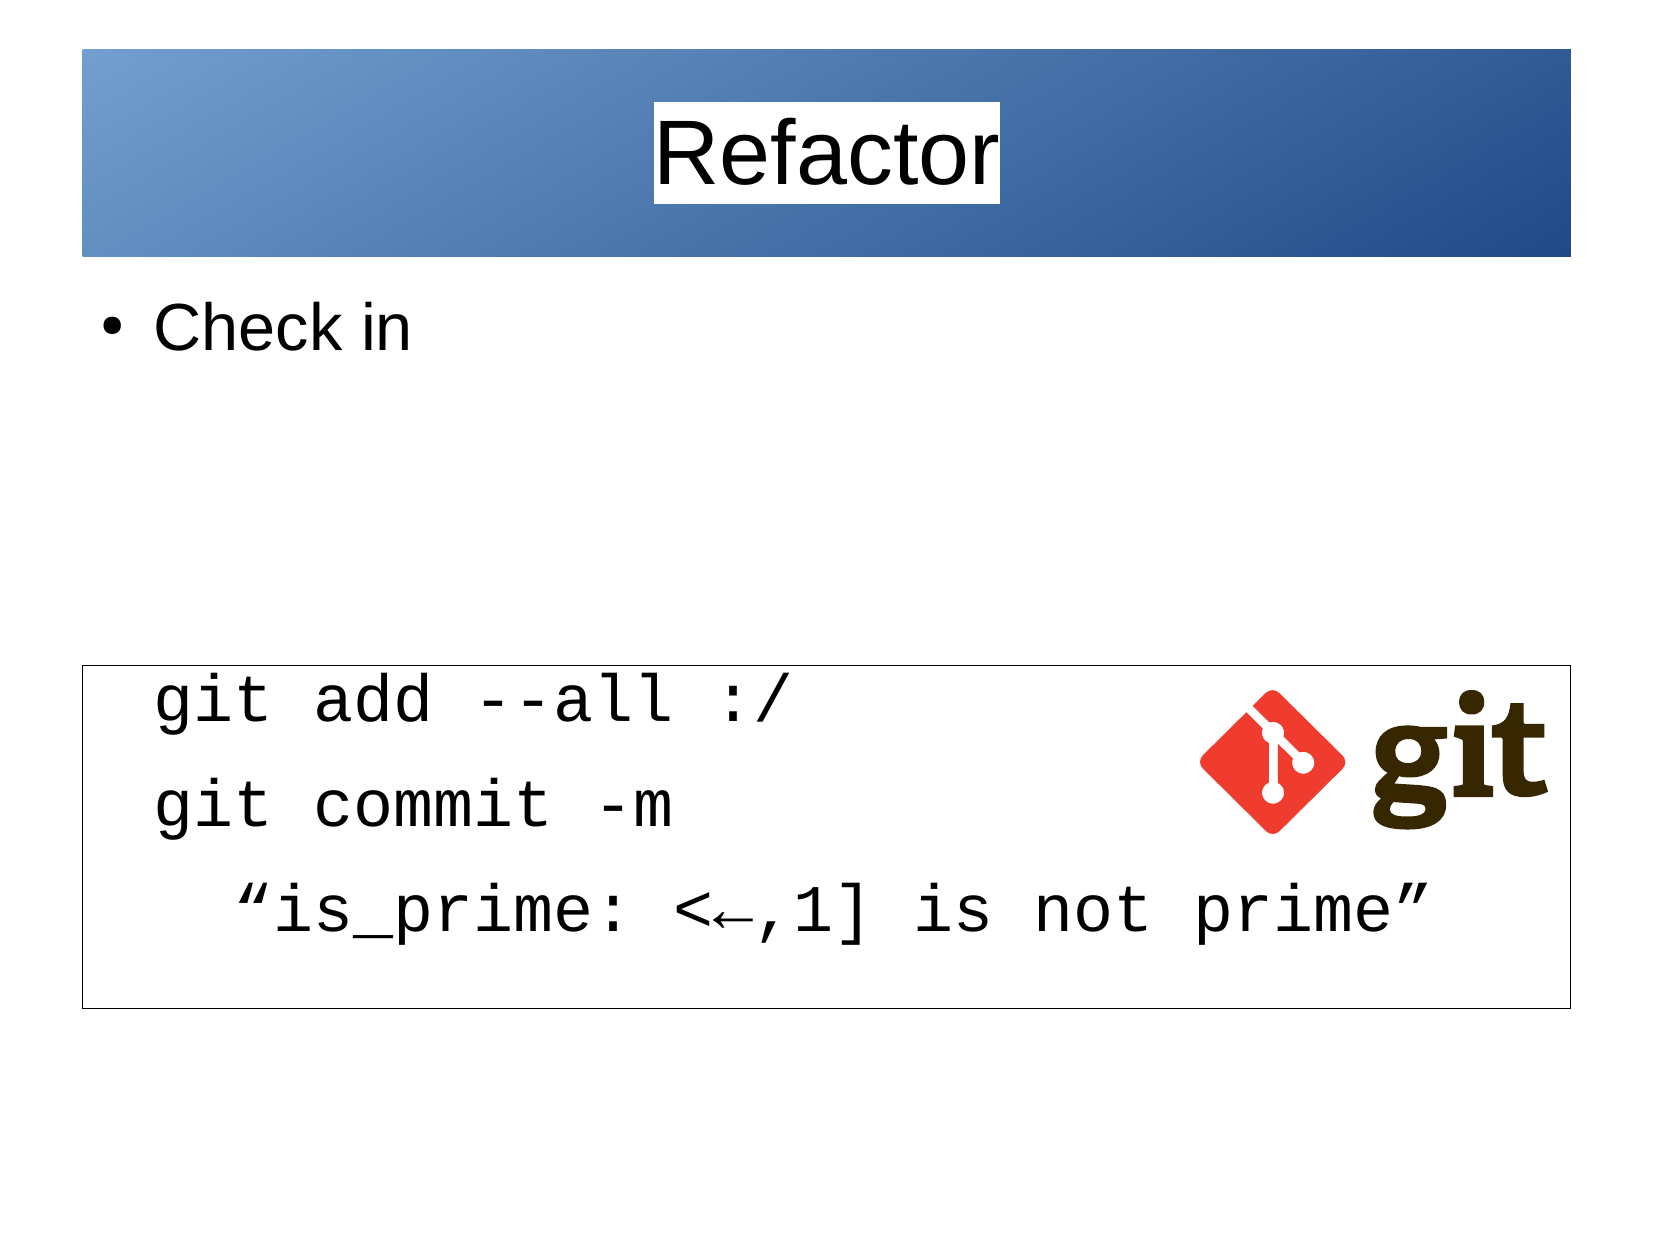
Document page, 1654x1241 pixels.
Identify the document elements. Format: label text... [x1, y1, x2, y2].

list Check in [82, 290, 1571, 634]
title Refactor [82, 49, 1571, 257]
list git add --all :/ git commit -m “is_prime: <←,1] is not prime” [82, 665, 1571, 1009]
picture [1200, 690, 1549, 834]
